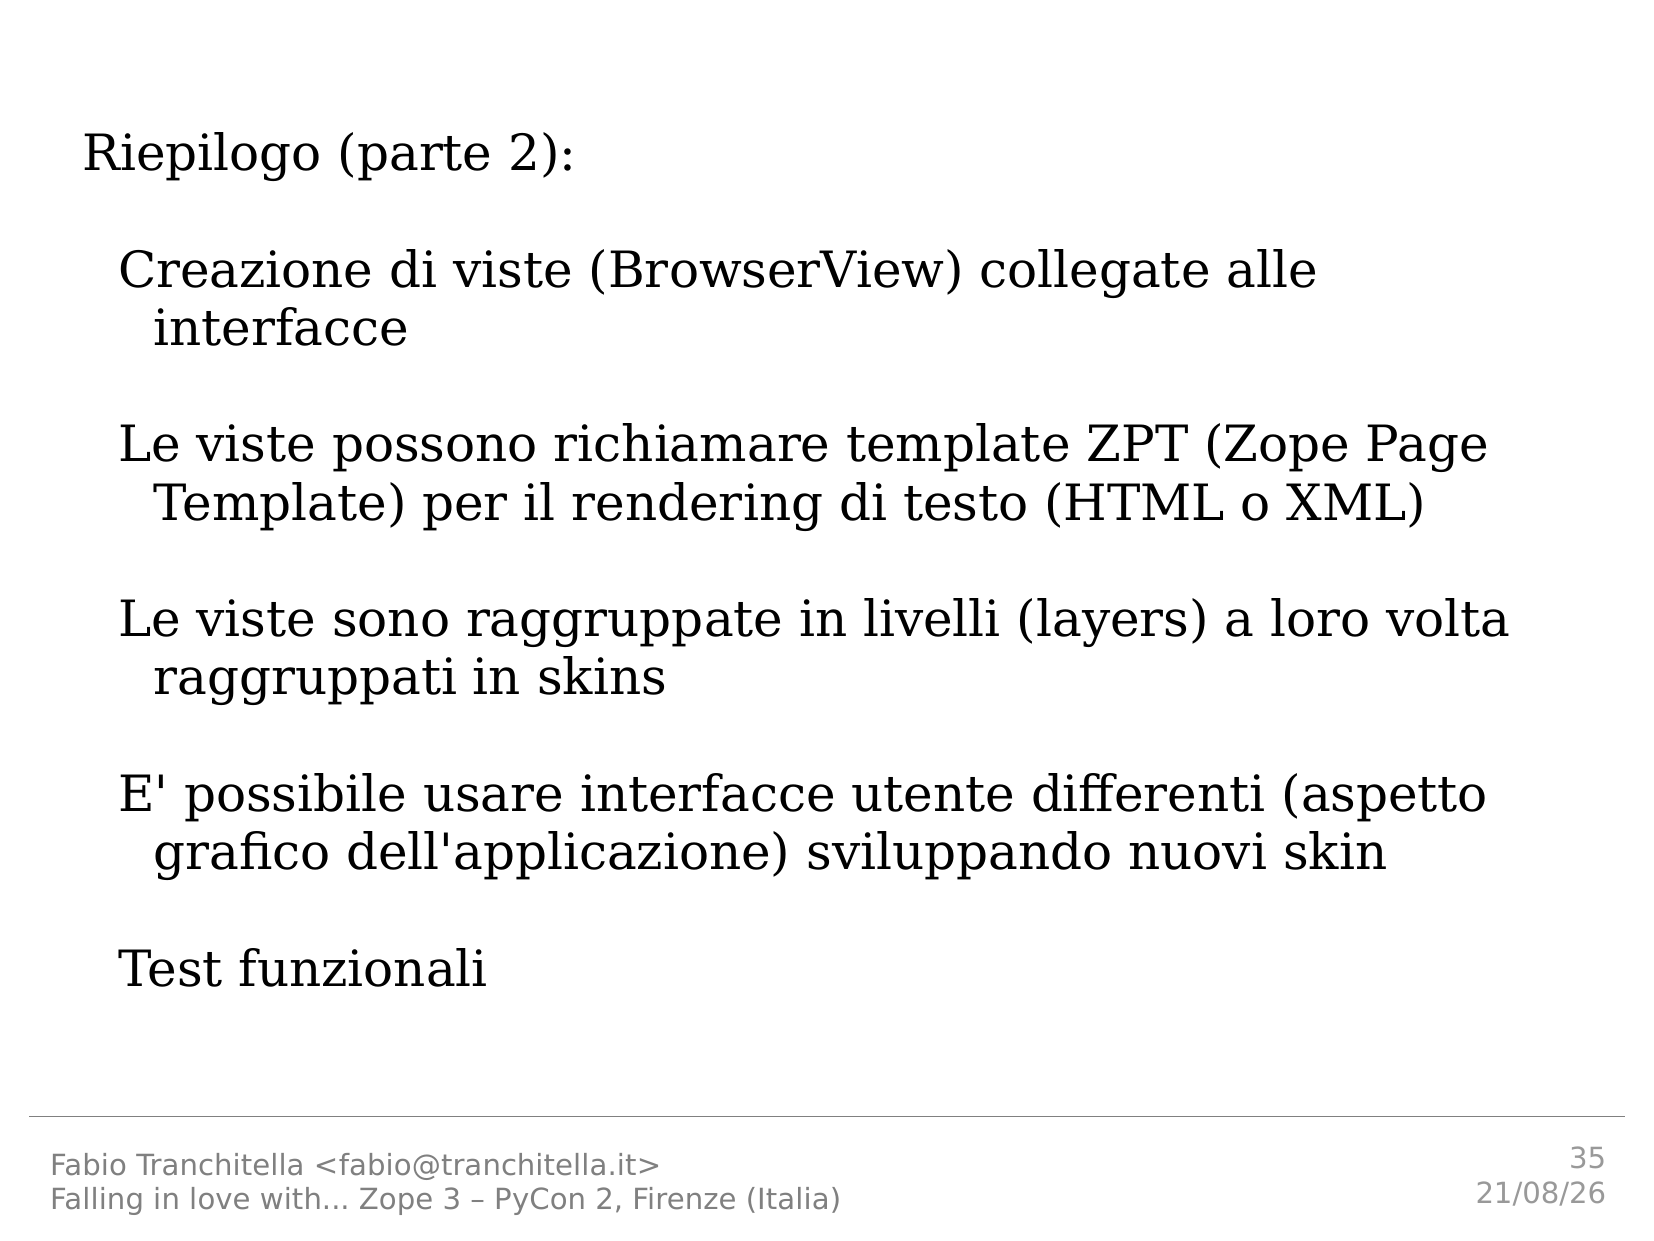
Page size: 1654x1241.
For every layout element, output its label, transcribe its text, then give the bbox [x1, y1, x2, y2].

subtitle Riepilogo (parte 2): Creazione di viste (BrowserView) collegate alle interfacce Le viste possono richiamare template ZPT (Zope Page Template) per il rendering di testo (HTML o XML) Le viste sono raggruppate in livelli (layers) a loro volta raggruppati in skins E' possibile usare interfacce utente differenti (aspetto grafico dell'applicazione) sviluppando nuovi skin Test funzionali [82, 59, 1571, 1063]
